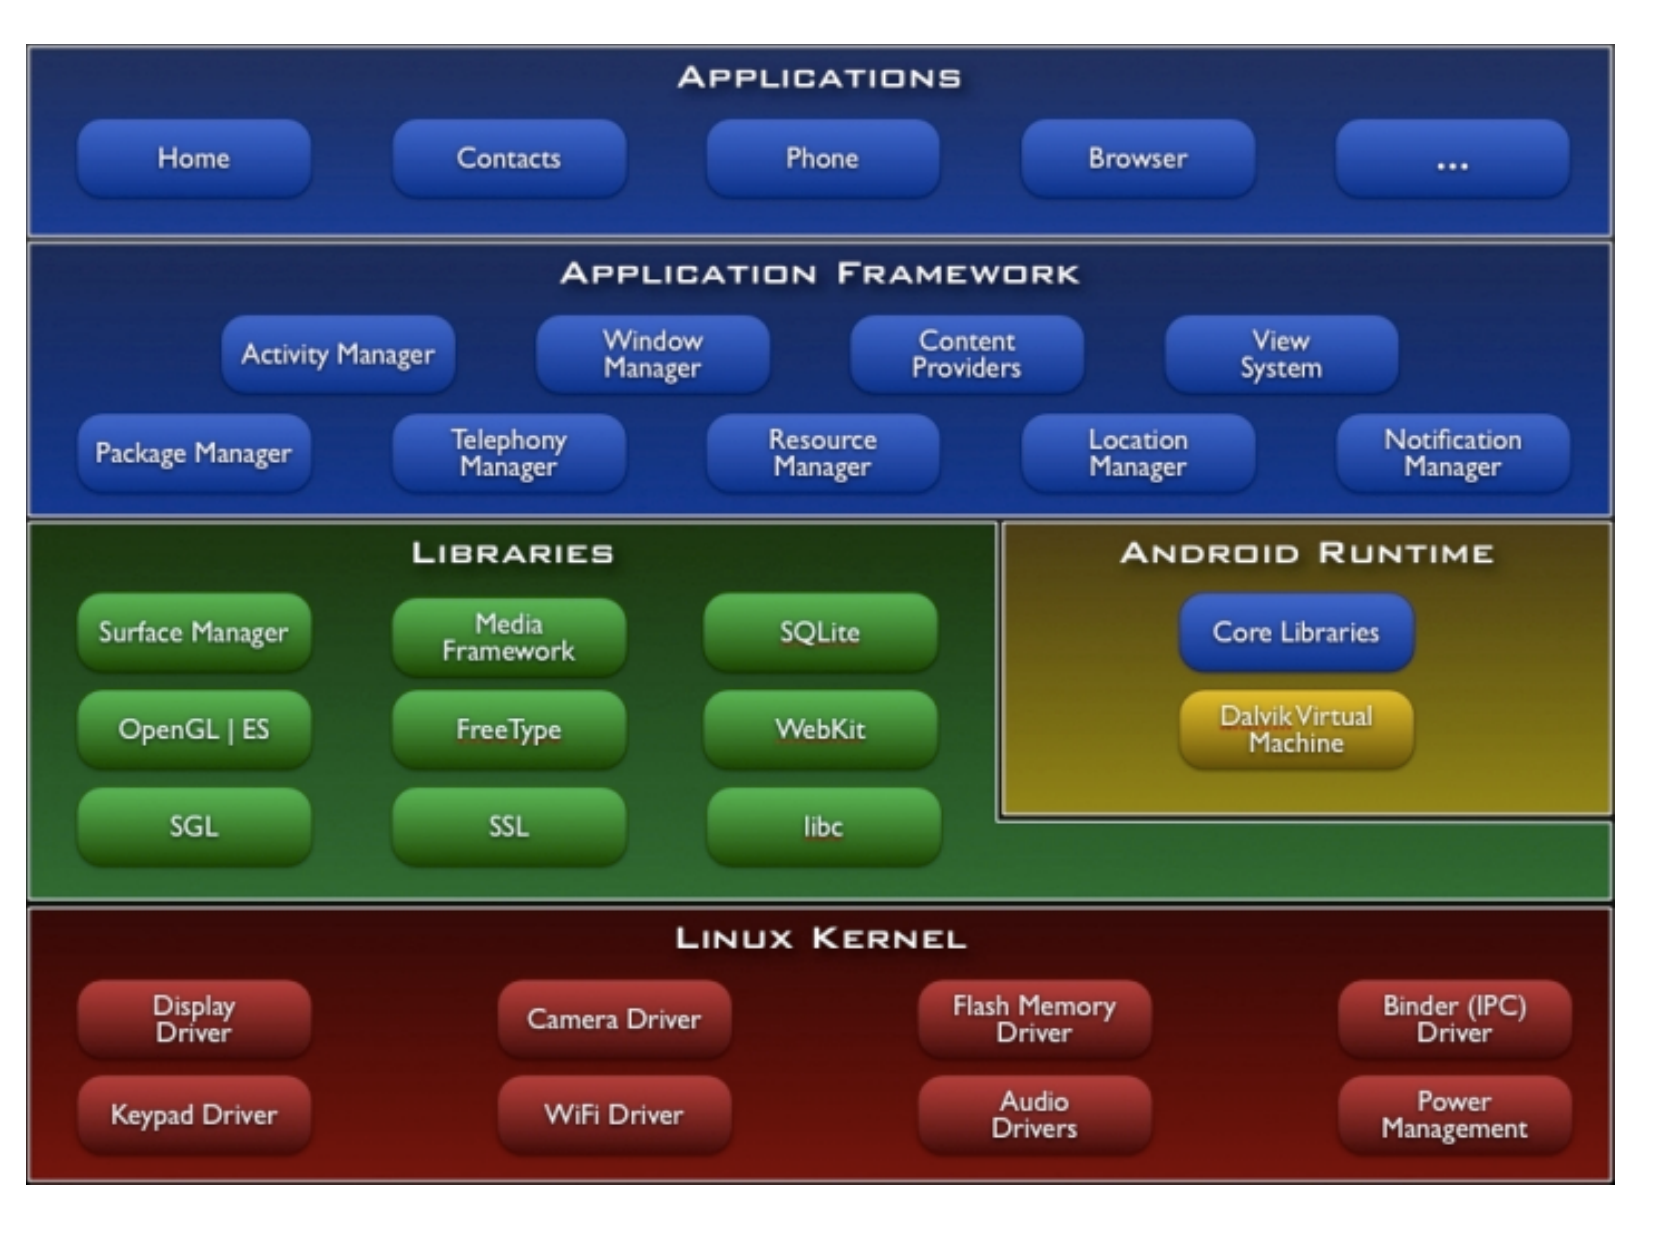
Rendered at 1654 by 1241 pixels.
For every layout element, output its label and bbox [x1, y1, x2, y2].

picture [26, 44, 1615, 1186]
